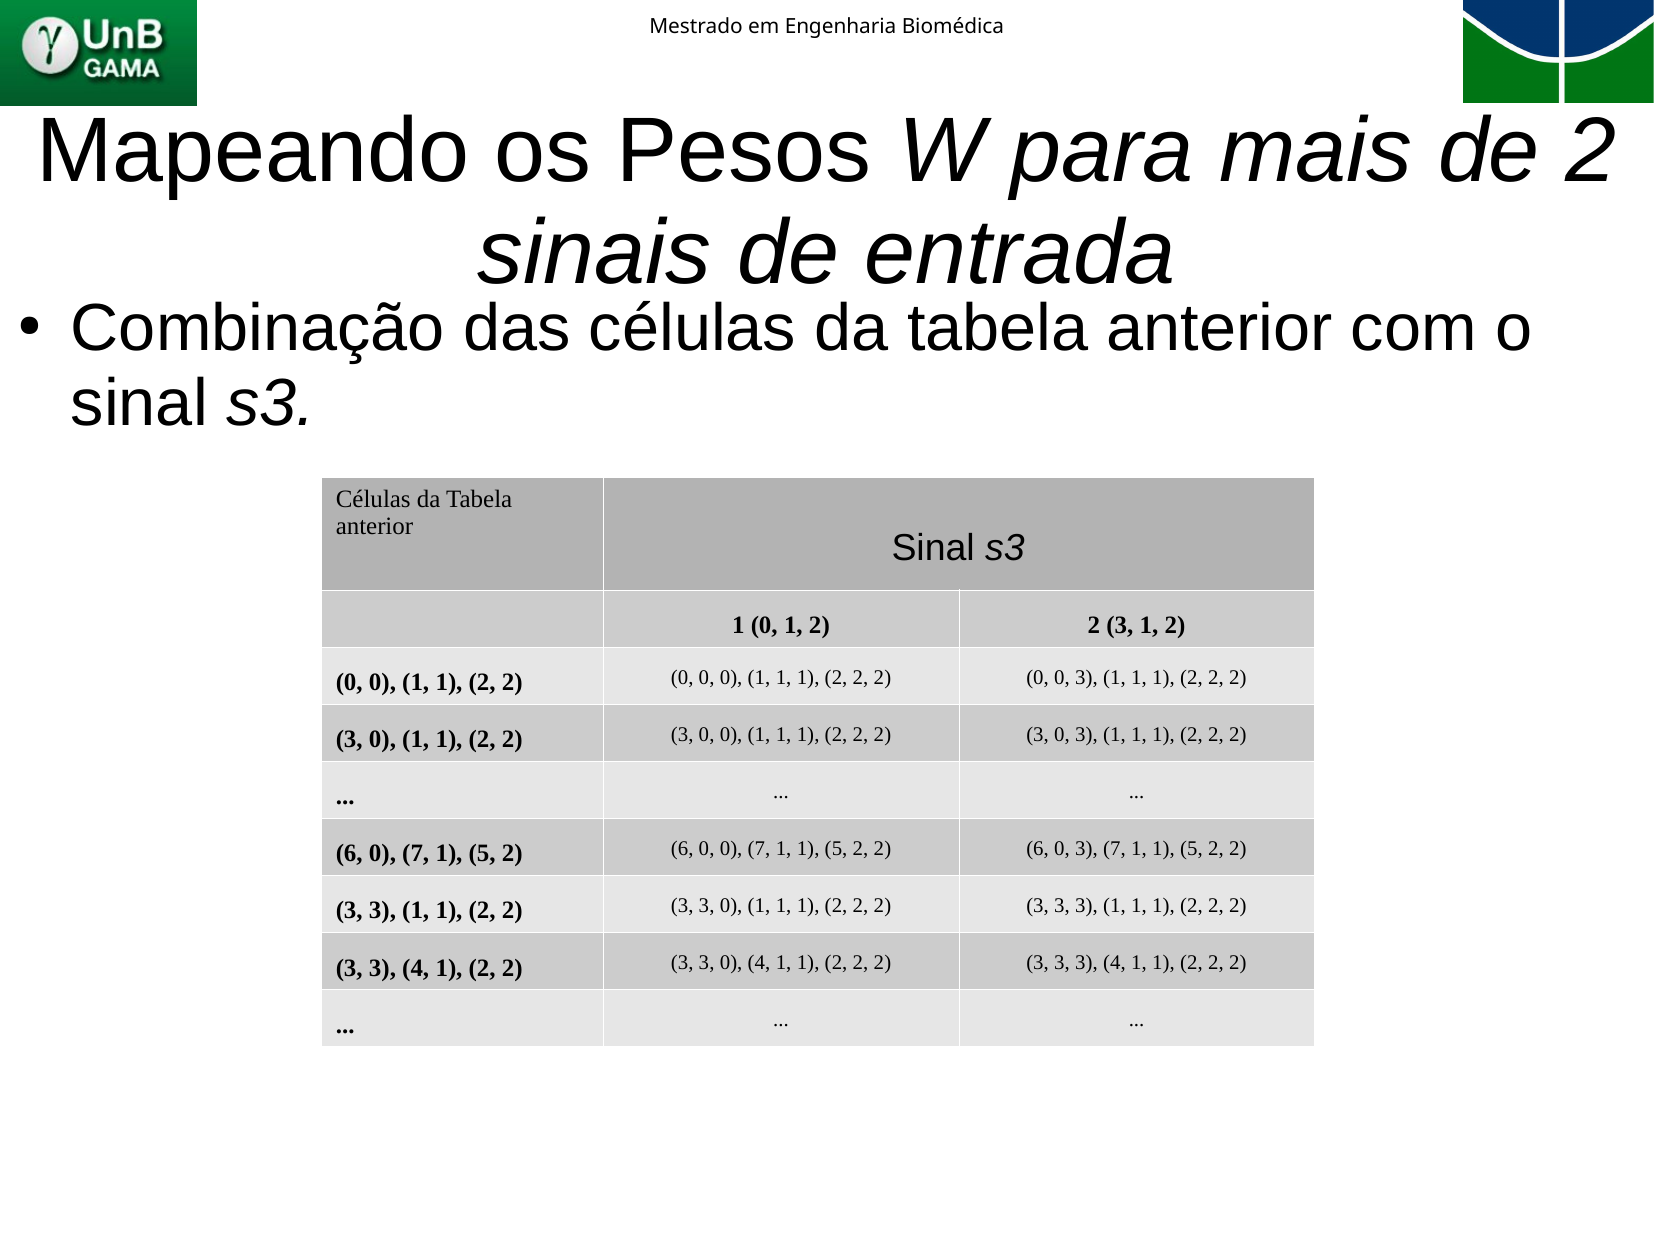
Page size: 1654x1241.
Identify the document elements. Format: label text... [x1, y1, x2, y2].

table_cell (0, 0), (1, 1), (2, 2) [322, 648, 603, 704]
table_cell (0, 0, 0), (1, 1, 1), (2, 2, 2) [604, 648, 959, 704]
table_cell ... [604, 990, 959, 1046]
table_cell ... [960, 762, 1314, 818]
table_cell (6, 0), (7, 1), (5, 2) [322, 819, 603, 875]
picture [1463, 0, 1654, 98]
table_cell (3, 0, 0), (1, 1, 1), (2, 2, 2) [604, 705, 959, 761]
table_cell [322, 591, 603, 647]
table_cell (3, 0, 3), (1, 1, 1), (2, 2, 2) [960, 705, 1314, 761]
title Mapeando os Pesos W para mais de 2 sinais de entrada [0, 98, 1654, 290]
table_header Células da Tabela anterior [322, 478, 603, 590]
table_cell ... [960, 990, 1314, 1046]
table_cell ... [322, 990, 603, 1046]
table_cell (6, 0, 3), (7, 1, 1), (5, 2, 2) [960, 819, 1314, 875]
table_cell 2 (3, 1, 2) [960, 591, 1314, 647]
table_cell (6, 0, 0), (7, 1, 1), (5, 2, 2) [604, 819, 959, 875]
table_cell 1 (0, 1, 2) [604, 591, 959, 647]
table_cell (3, 3), (1, 1), (2, 2) [322, 876, 603, 932]
list Combinação das células da tabela anterior com o sinal s3. [0, 290, 1654, 1241]
table_cell ... [322, 762, 603, 818]
picture [0, 0, 197, 98]
table_cell (3, 3, 0), (1, 1, 1), (2, 2, 2) [604, 876, 959, 932]
table_cell (3, 0), (1, 1), (2, 2) [322, 705, 603, 761]
table_cell ... [604, 762, 959, 818]
table_cell (3, 3, 3), (1, 1, 1), (2, 2, 2) [960, 876, 1314, 932]
table_cell (3, 3), (4, 1), (2, 2) [322, 933, 603, 989]
table_cell (0, 0, 3), (1, 1, 1), (2, 2, 2) [960, 648, 1314, 704]
table_cell (3, 3, 0), (4, 1, 1), (2, 2, 2) [604, 933, 959, 989]
table_cell (3, 3, 3), (4, 1, 1), (2, 2, 2) [960, 933, 1314, 989]
table_header Sinal s3 [604, 478, 1314, 590]
